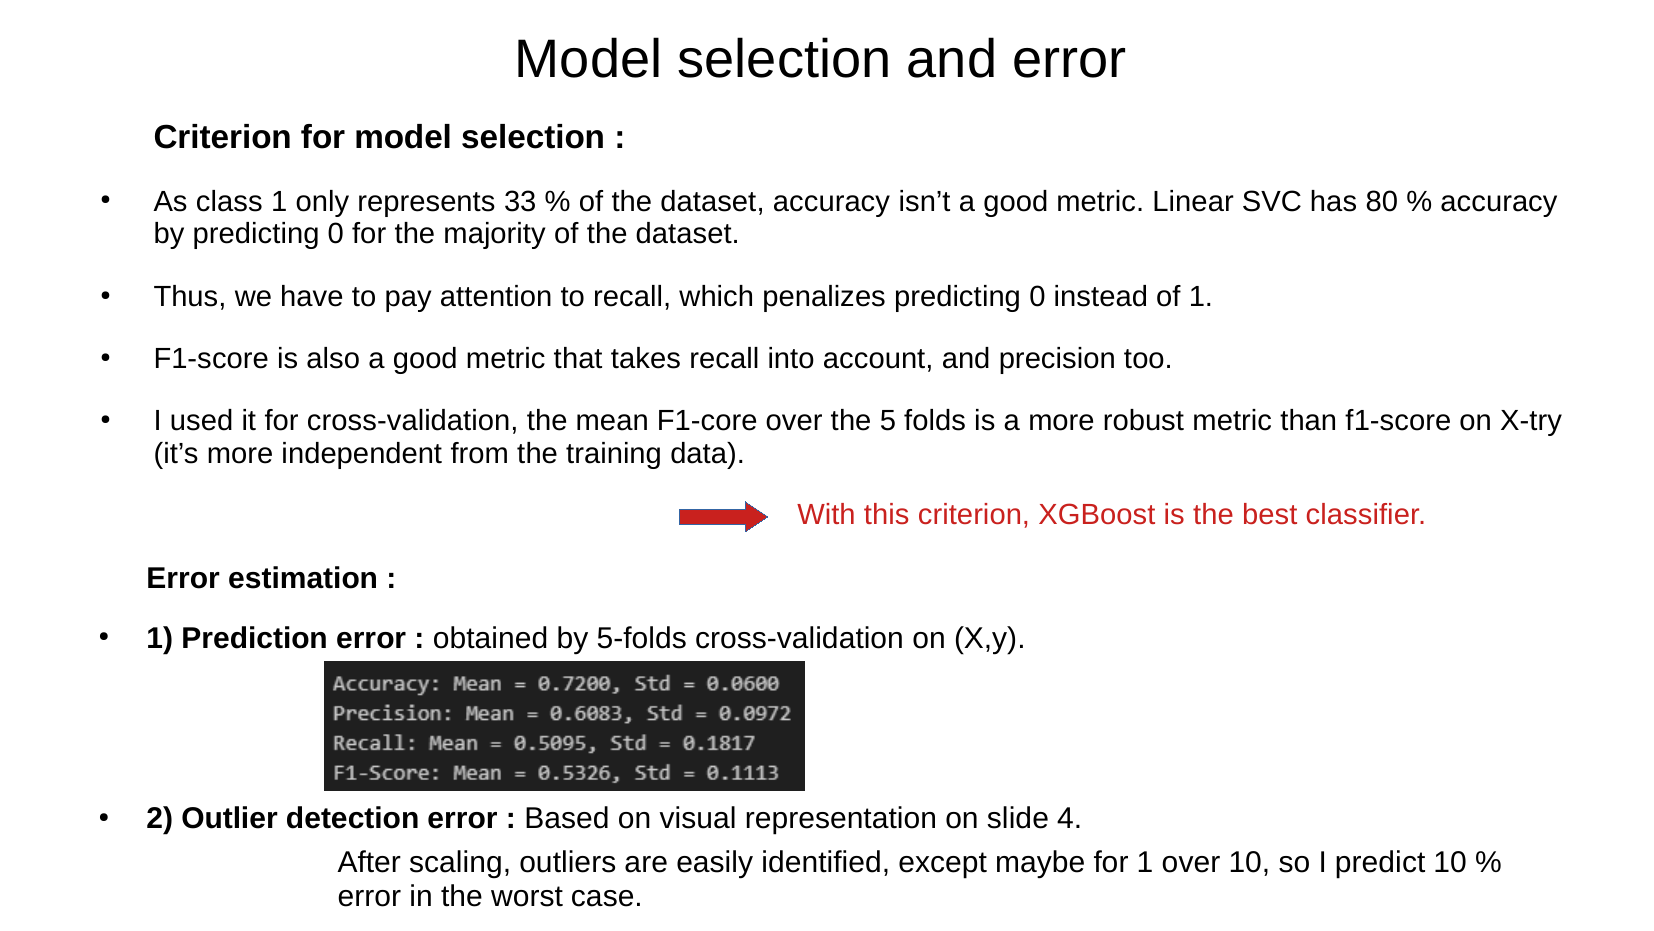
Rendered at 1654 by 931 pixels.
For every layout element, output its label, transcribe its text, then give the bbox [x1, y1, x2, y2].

list Error estimation : 1) Prediction error : obtained by 5-folds cross-validation on (X,y). 2) Outlier detection error : Based on visual representation on slide 4. After scaling, outliers are easily identified, except maybe for 1 over 10, so I predict 10 % error in the worst case. [82, 561, 1571, 916]
title Model selection and error [77, 0, 1566, 119]
list Criterion for model selection : As class 1 only represents 33 % of the dataset, accuracy isn’t a good metric. Linear SVC has 80 % accuracy by predicting 0 for the majority of the dataset. Thus, we have to pay attention to recall, which penalizes predicting 0 instead of 1. F1-score is also a good metric that takes recall into account, and precision too. I used it for cross-validation, the mean F1-core over the 5 folds is a more robust metric than f1-score on X-try (it’s more independent from the training data). With this criterion, XGBoost is the best classifier. [82, 118, 1571, 561]
picture [324, 661, 805, 792]
text_box [679, 501, 768, 532]
